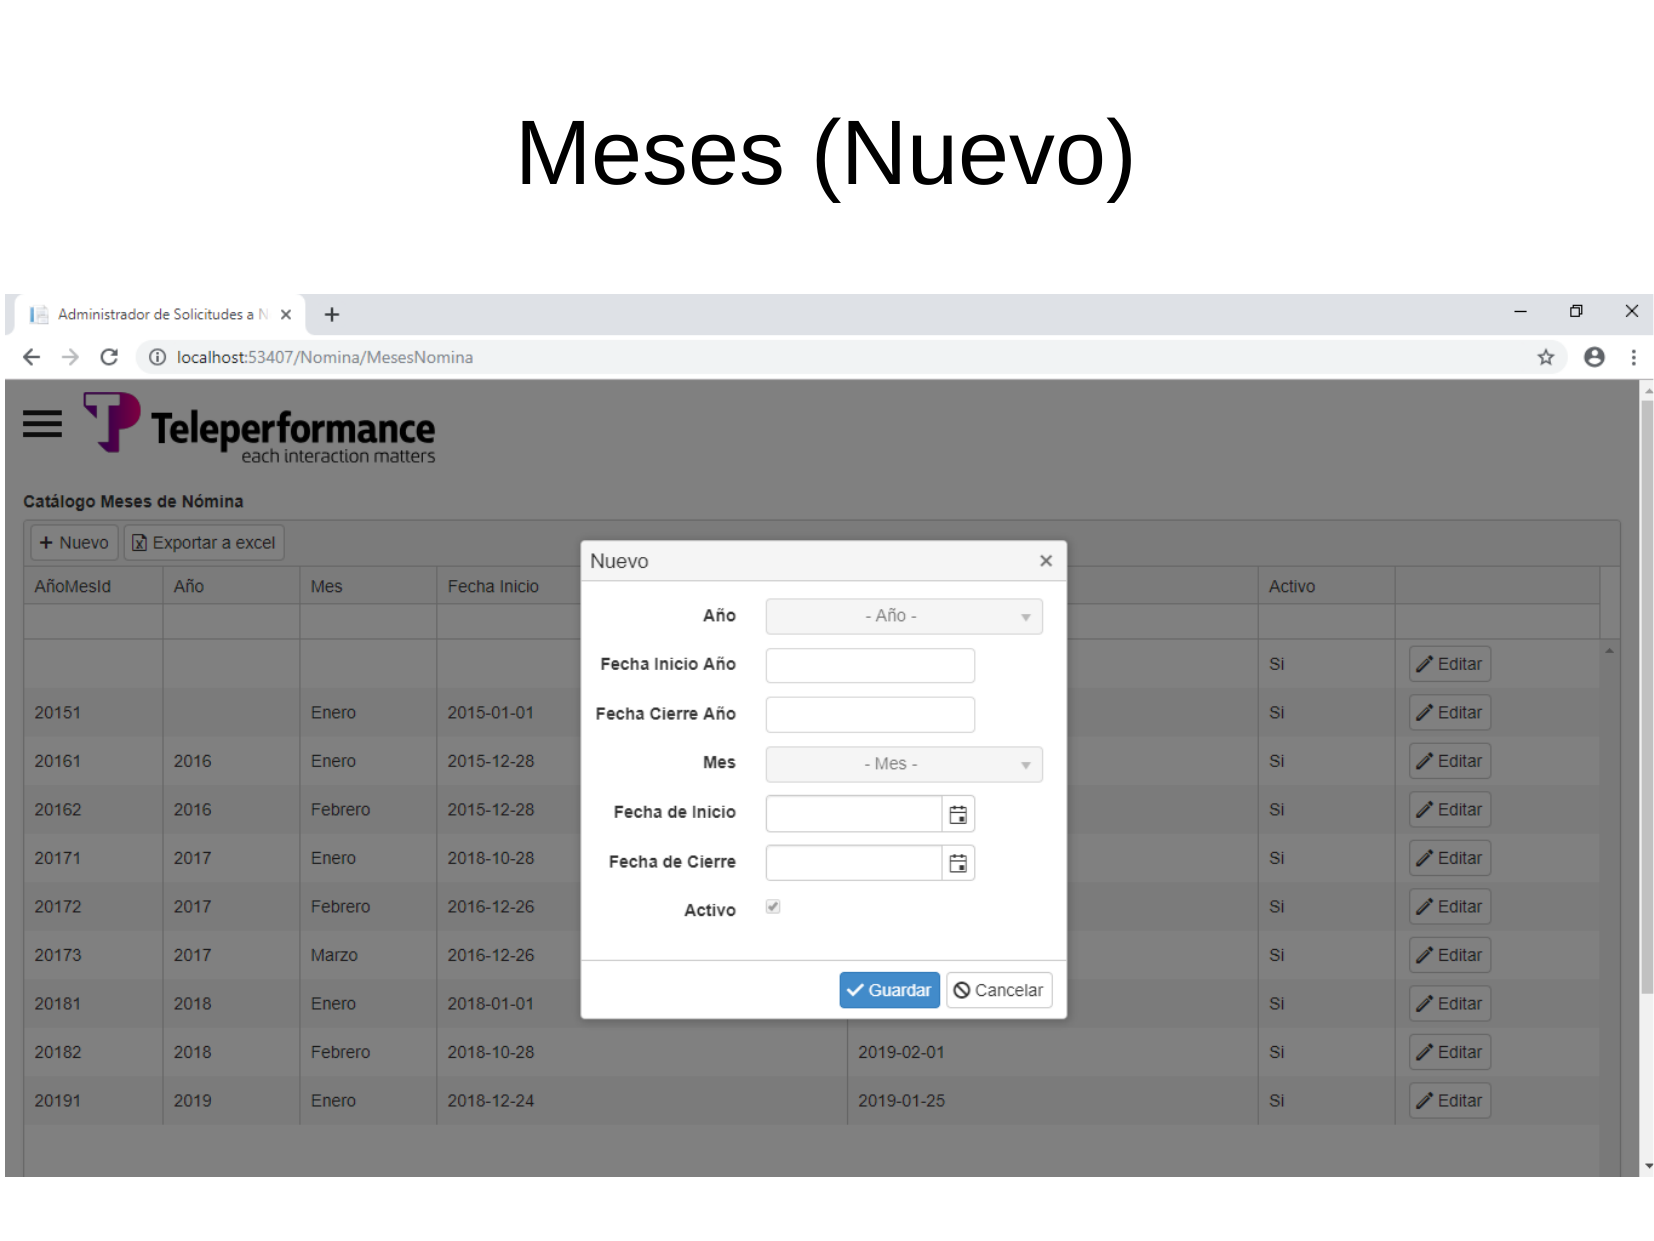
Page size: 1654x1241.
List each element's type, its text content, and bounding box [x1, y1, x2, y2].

title Meses (Nuevo) [82, 49, 1571, 257]
picture [5, 294, 1654, 1177]
